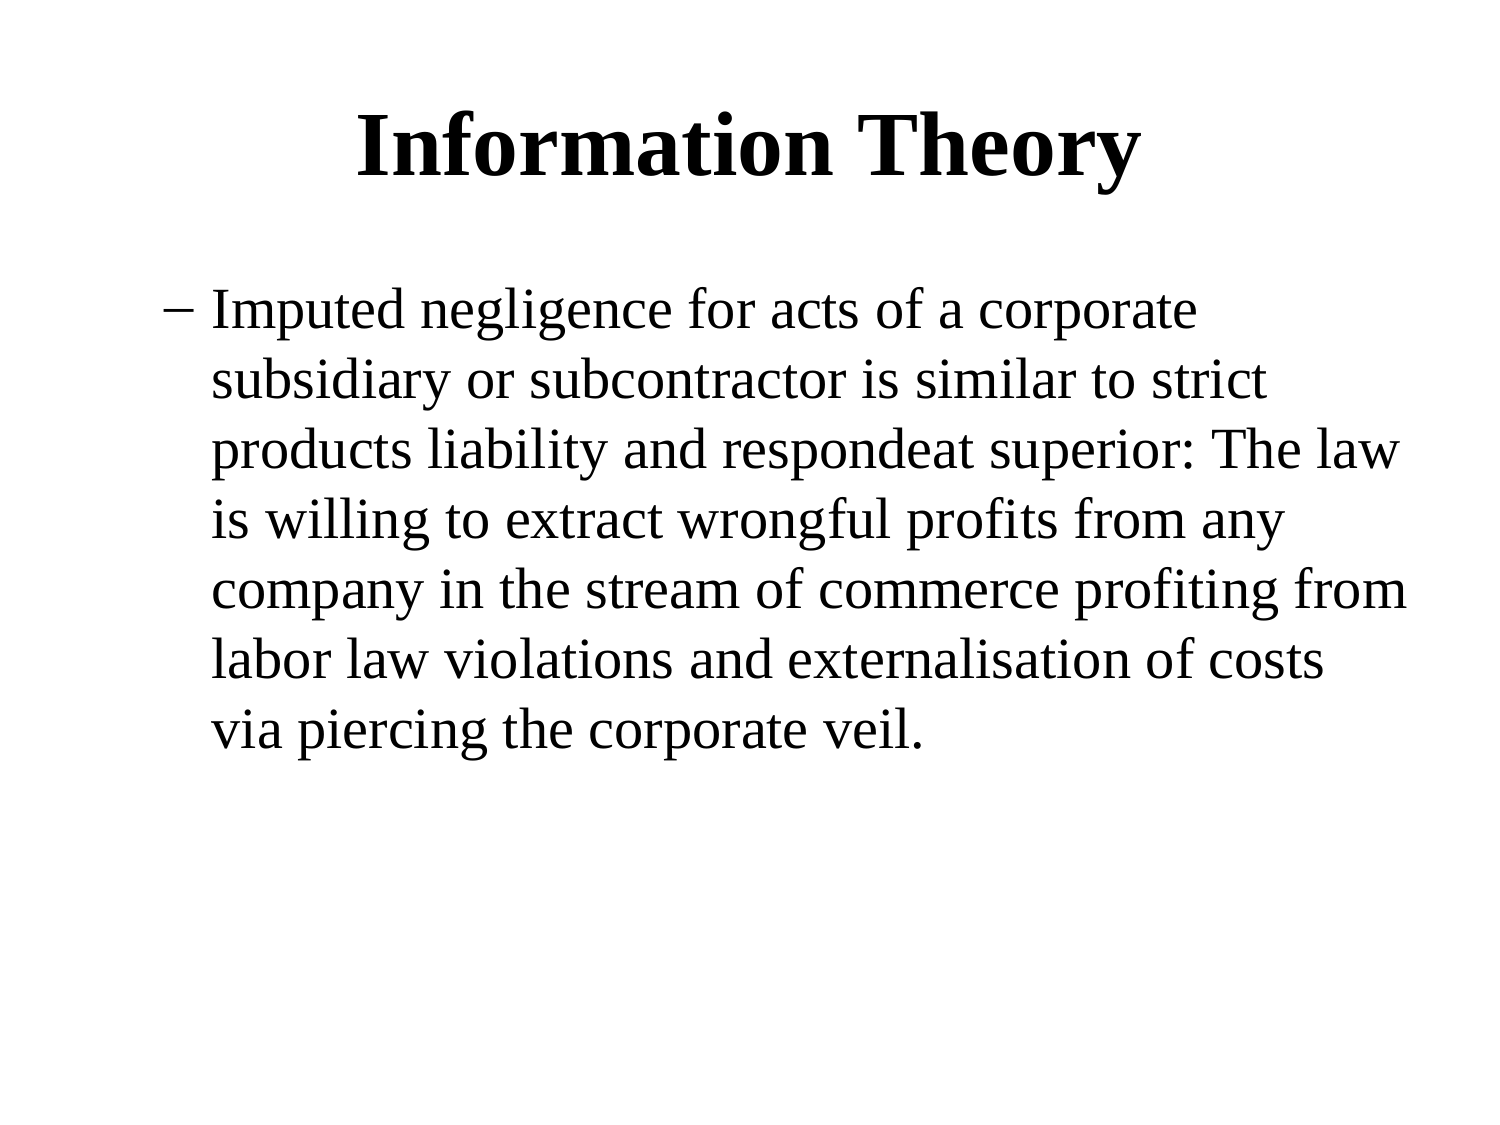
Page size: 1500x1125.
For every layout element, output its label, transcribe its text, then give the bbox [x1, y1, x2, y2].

title Information Theory [75, 45, 1426, 233]
list Imputed negligence for acts of a corporate subsidiary or subcontractor is similar to strict products liability and respondeat superior: The law is willing to extract wrongful profits from any company in the stream of commerce profiting from labor law violations and externalisation of costs via piercing the corporate veil. [75, 262, 1426, 1005]
